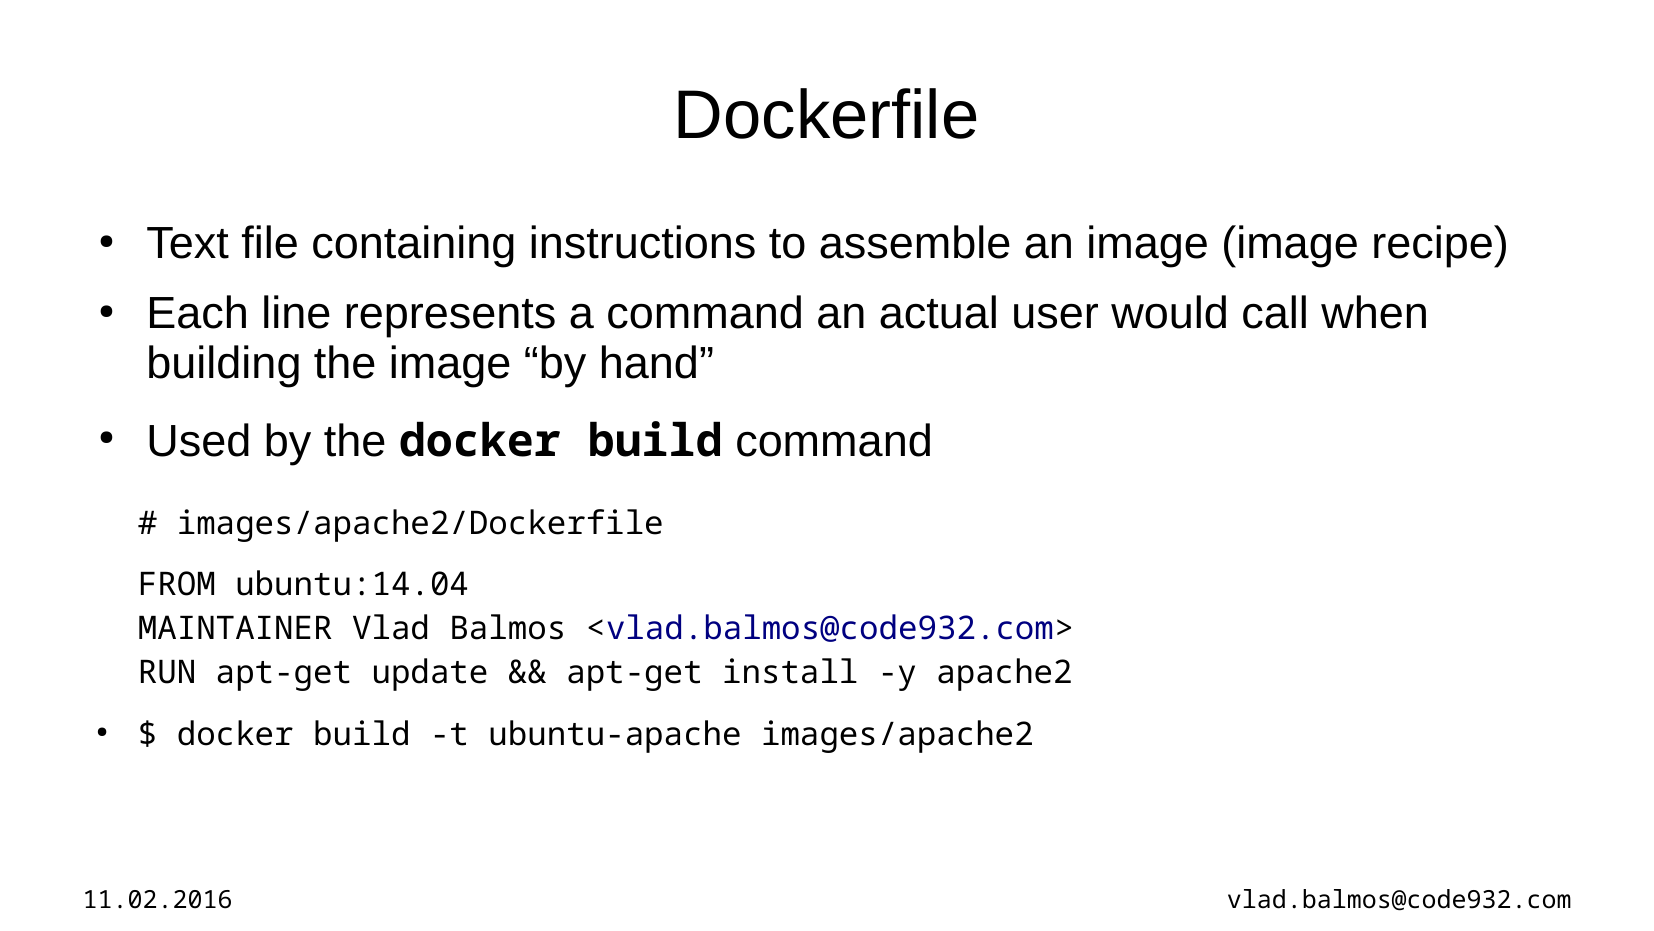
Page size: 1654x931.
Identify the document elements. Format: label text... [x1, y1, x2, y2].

list Text file containing instructions to assemble an image (image recipe) Each line represents a command an actual user would call when building the image “by hand” Used by the docker build command [82, 217, 1571, 475]
list # images/apache2/Dockerfile FROM ubuntu:14.04 MAINTAINER Vlad Balmos <vlad.balmos@code932.com> RUN apt-get update && apt-get install -y apache2 $ docker build -t ubuntu-apache images/apache2 [82, 499, 1571, 757]
title Dockerfile [82, 37, 1571, 193]
